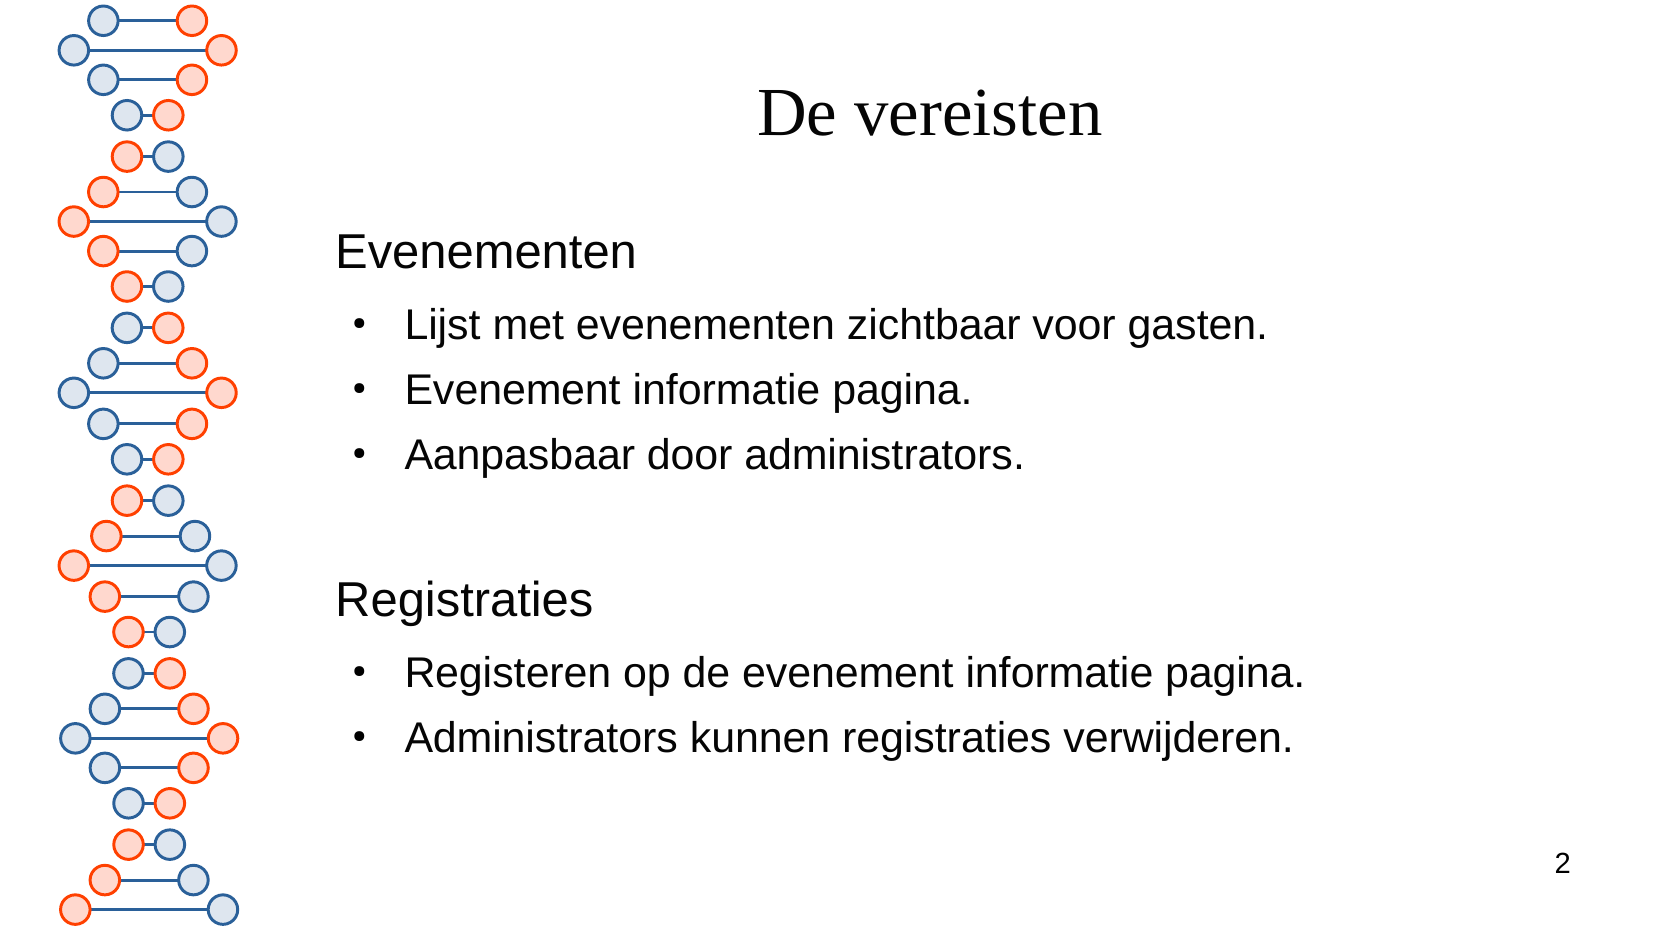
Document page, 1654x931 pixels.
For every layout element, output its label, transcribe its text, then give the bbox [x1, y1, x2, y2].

title De vereisten [265, 35, 1595, 189]
list Evenementen Lijst met evenementen zichtbaar voor gasten. Evenement informatie pagina. Aanpasbaar door administrators. Registraties Registeren op de evenement informatie pagina. Administrators kunnen registraties verwijderen. [265, 224, 1595, 764]
